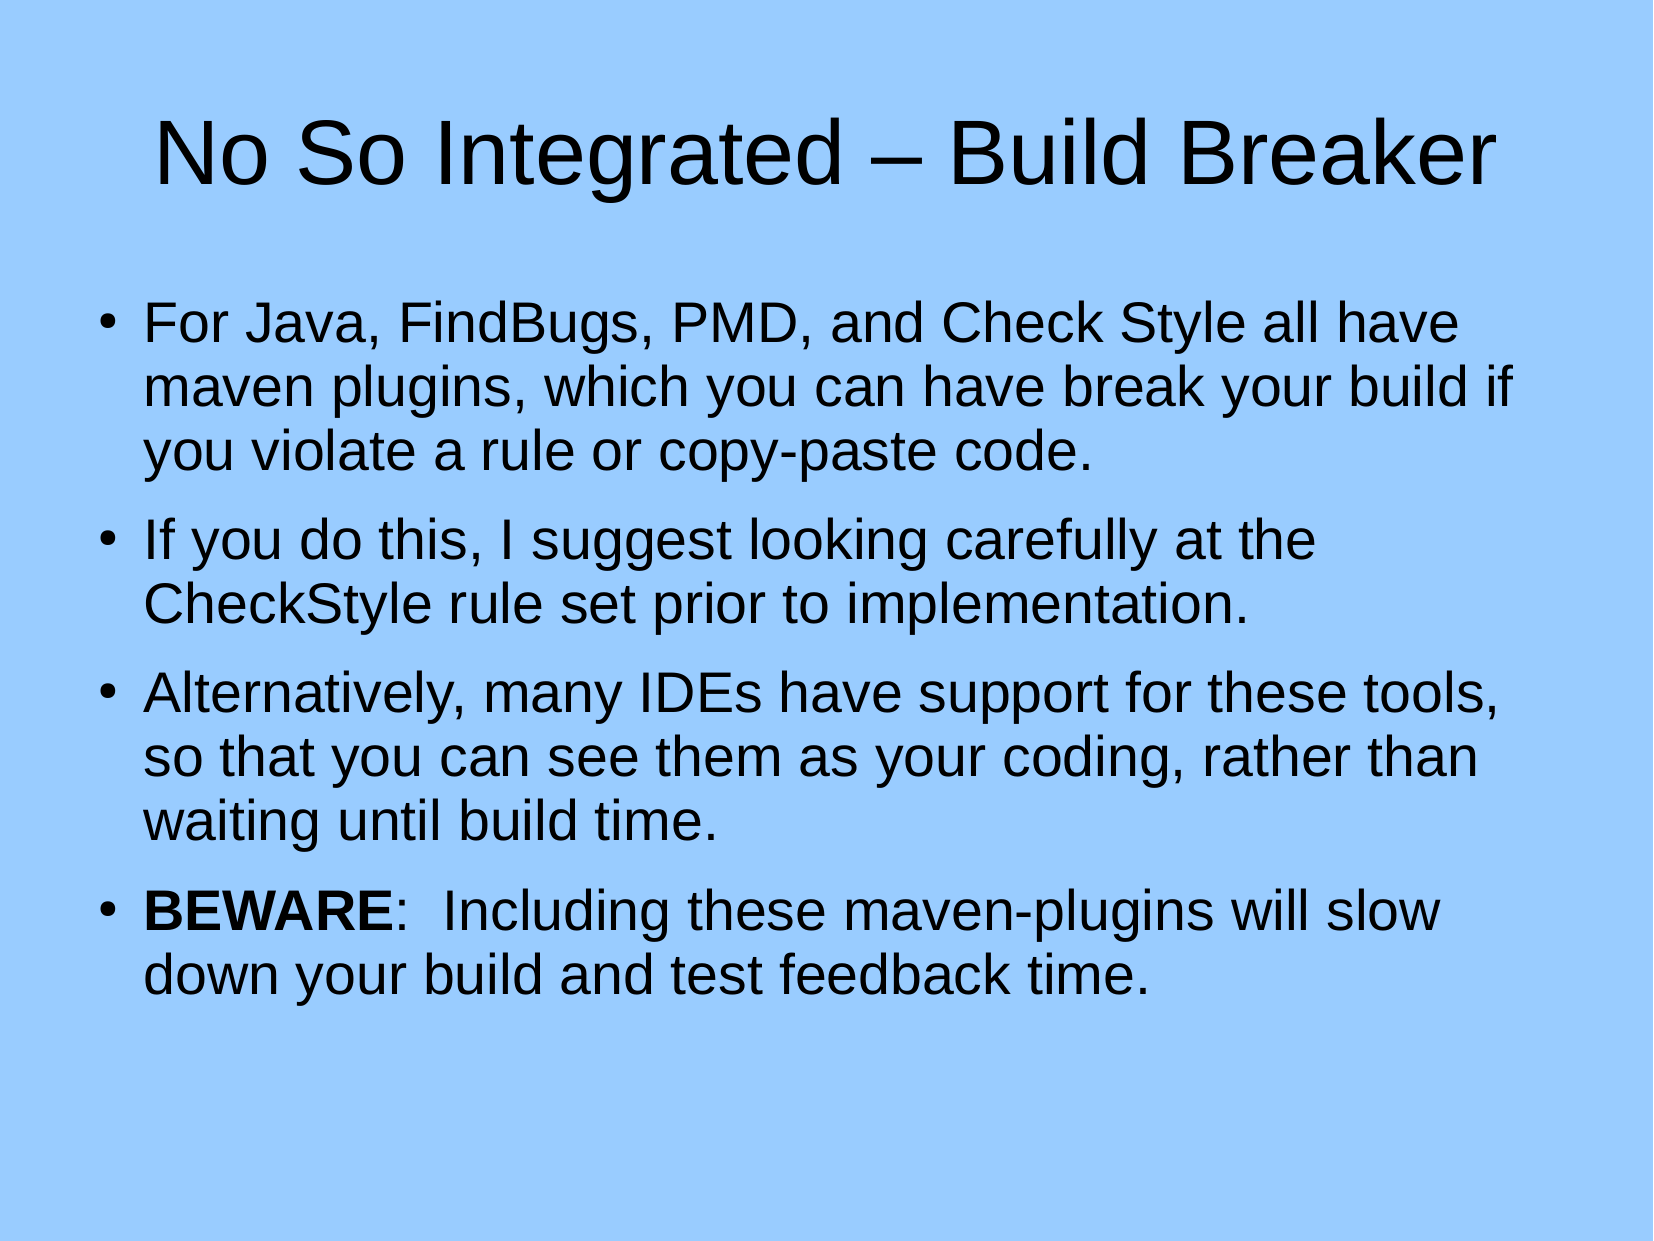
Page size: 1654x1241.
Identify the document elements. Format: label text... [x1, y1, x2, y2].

list For Java, FindBugs, PMD, and Check Style all have maven plugins, which you can have break your build if you violate a rule or copy-paste code. If you do this, I suggest looking carefully at the CheckStyle rule set prior to implementation. Alternatively, many IDEs have support for these tools, so that you can see them as your coding, rather than waiting until build time. BEWARE: Including these maven-plugins will slow down your build and test feedback time. [82, 290, 1571, 1010]
title No So Integrated – Build Breaker [82, 49, 1571, 257]
